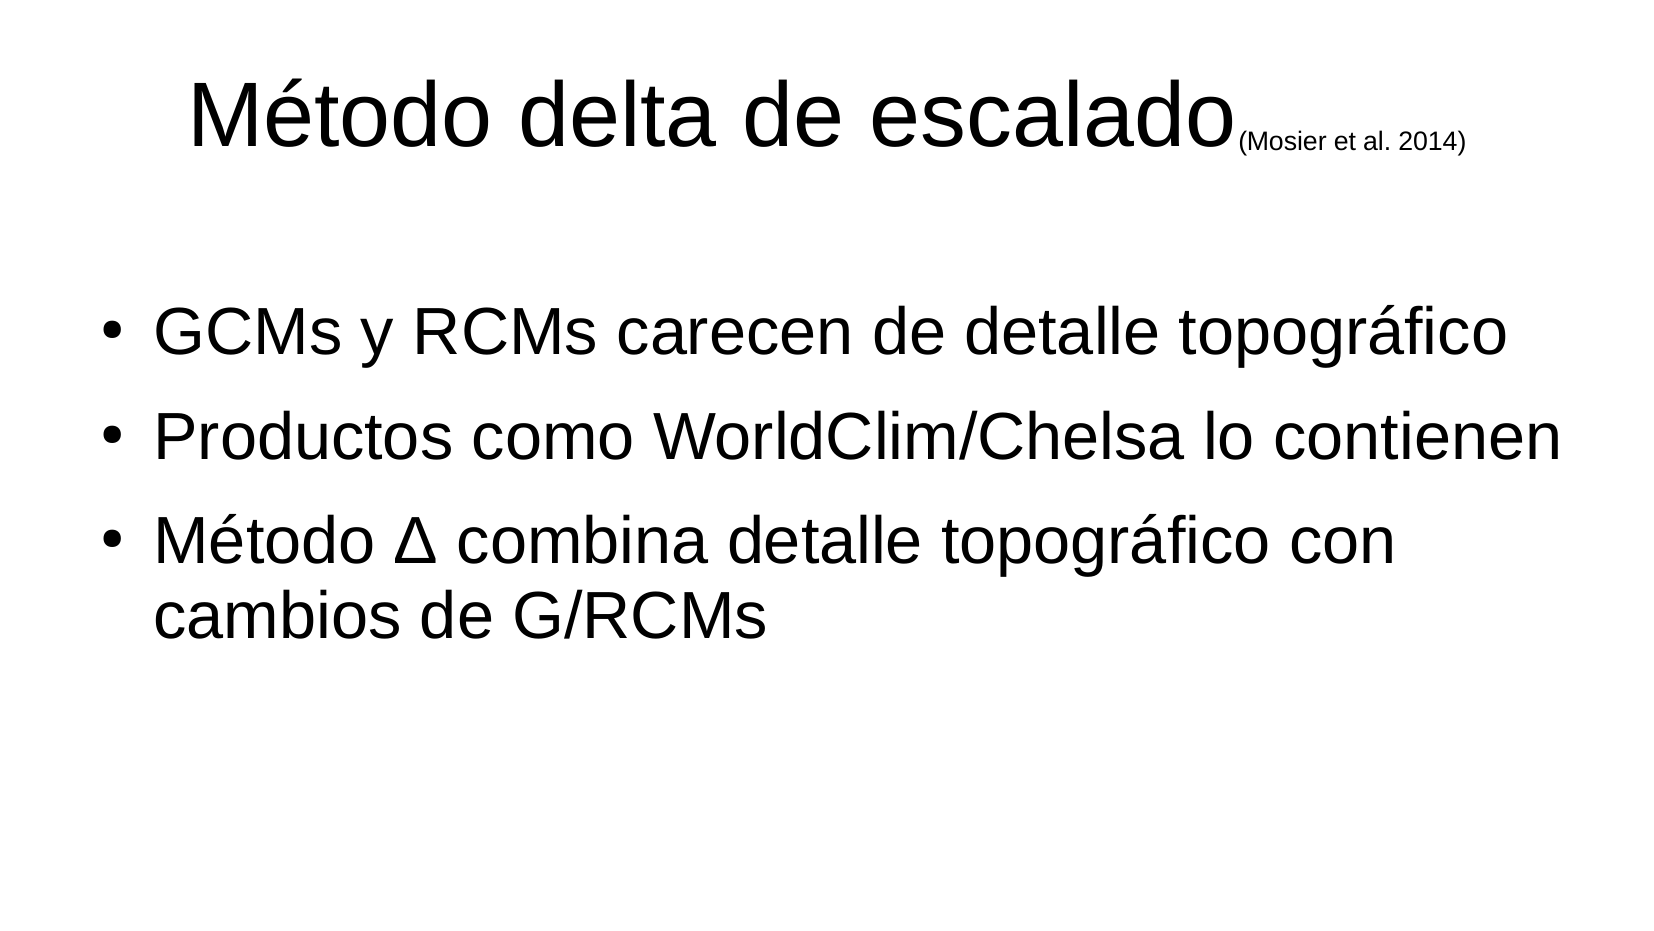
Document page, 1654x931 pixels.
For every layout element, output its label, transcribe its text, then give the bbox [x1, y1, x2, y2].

list GCMs y RCMs carecen de detalle topográfico Productos como WorldClim/Chelsa lo contienen Método Δ combina detalle topográfico con cambios de G/RCMs [82, 294, 1571, 834]
title Método delta de escalado(Mosier et al. 2014) [82, 37, 1571, 193]
